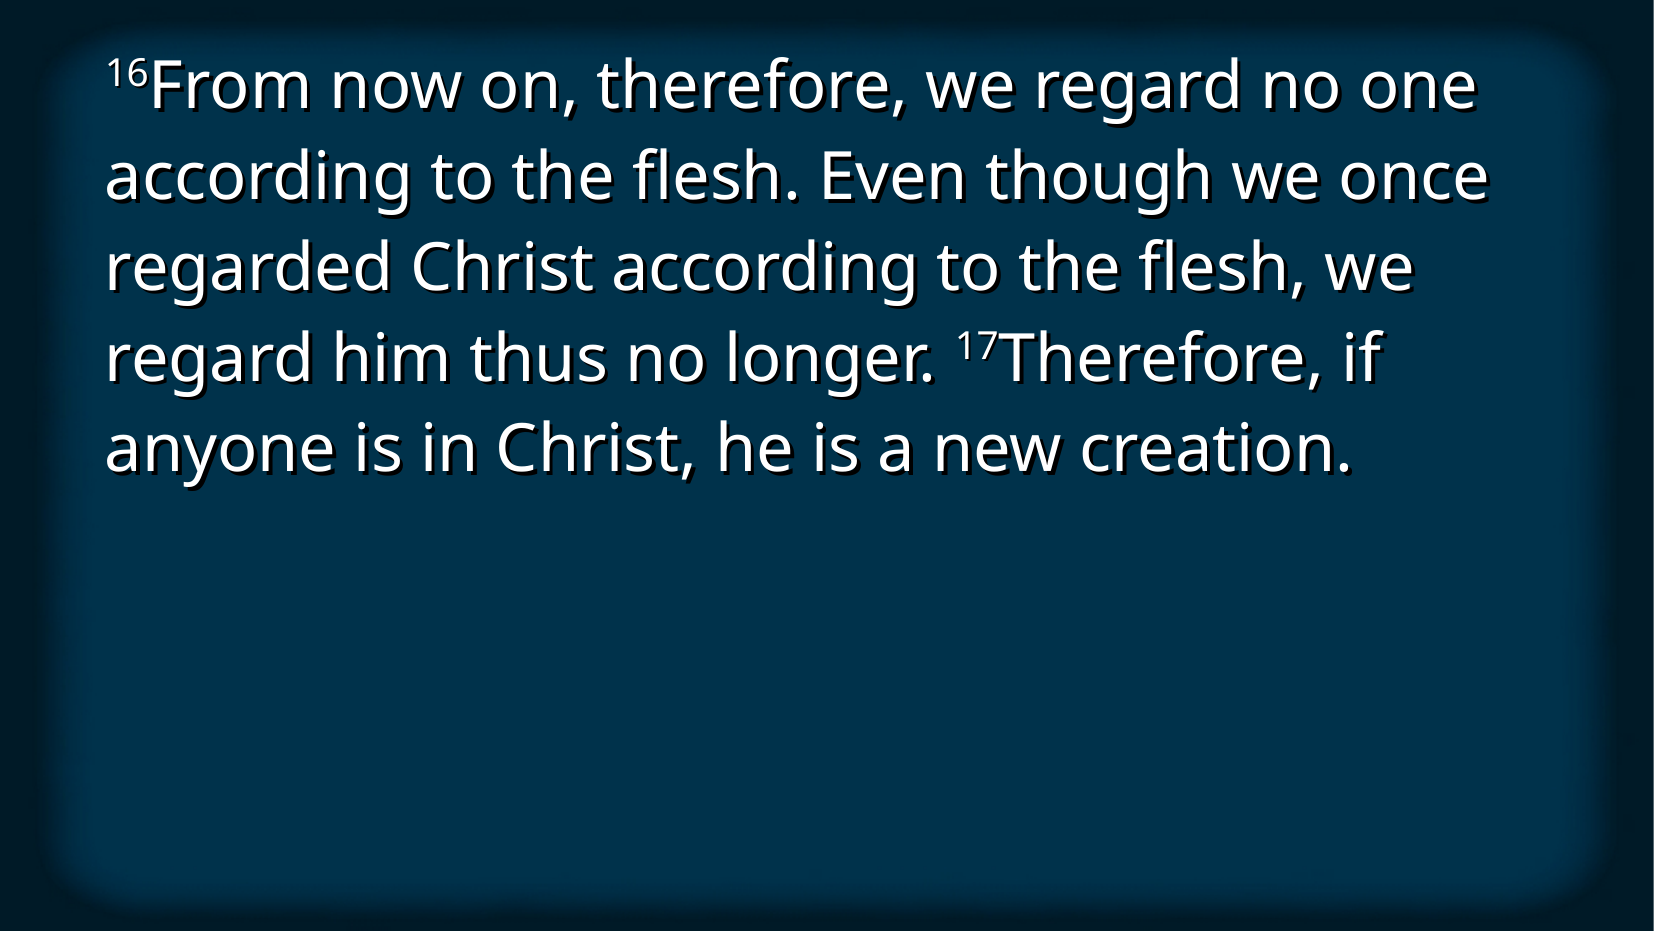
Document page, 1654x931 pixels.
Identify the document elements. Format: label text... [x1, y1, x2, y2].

picture [0, 0, 1654, 931]
text_box 16From now on, therefore, we regard no one according to the flesh. Even though we once regarded Christ according to the flesh, we regard him thus no longer. 17Therefore, if anyone is in Christ, he is a new creation. [90, 30, 1576, 489]
